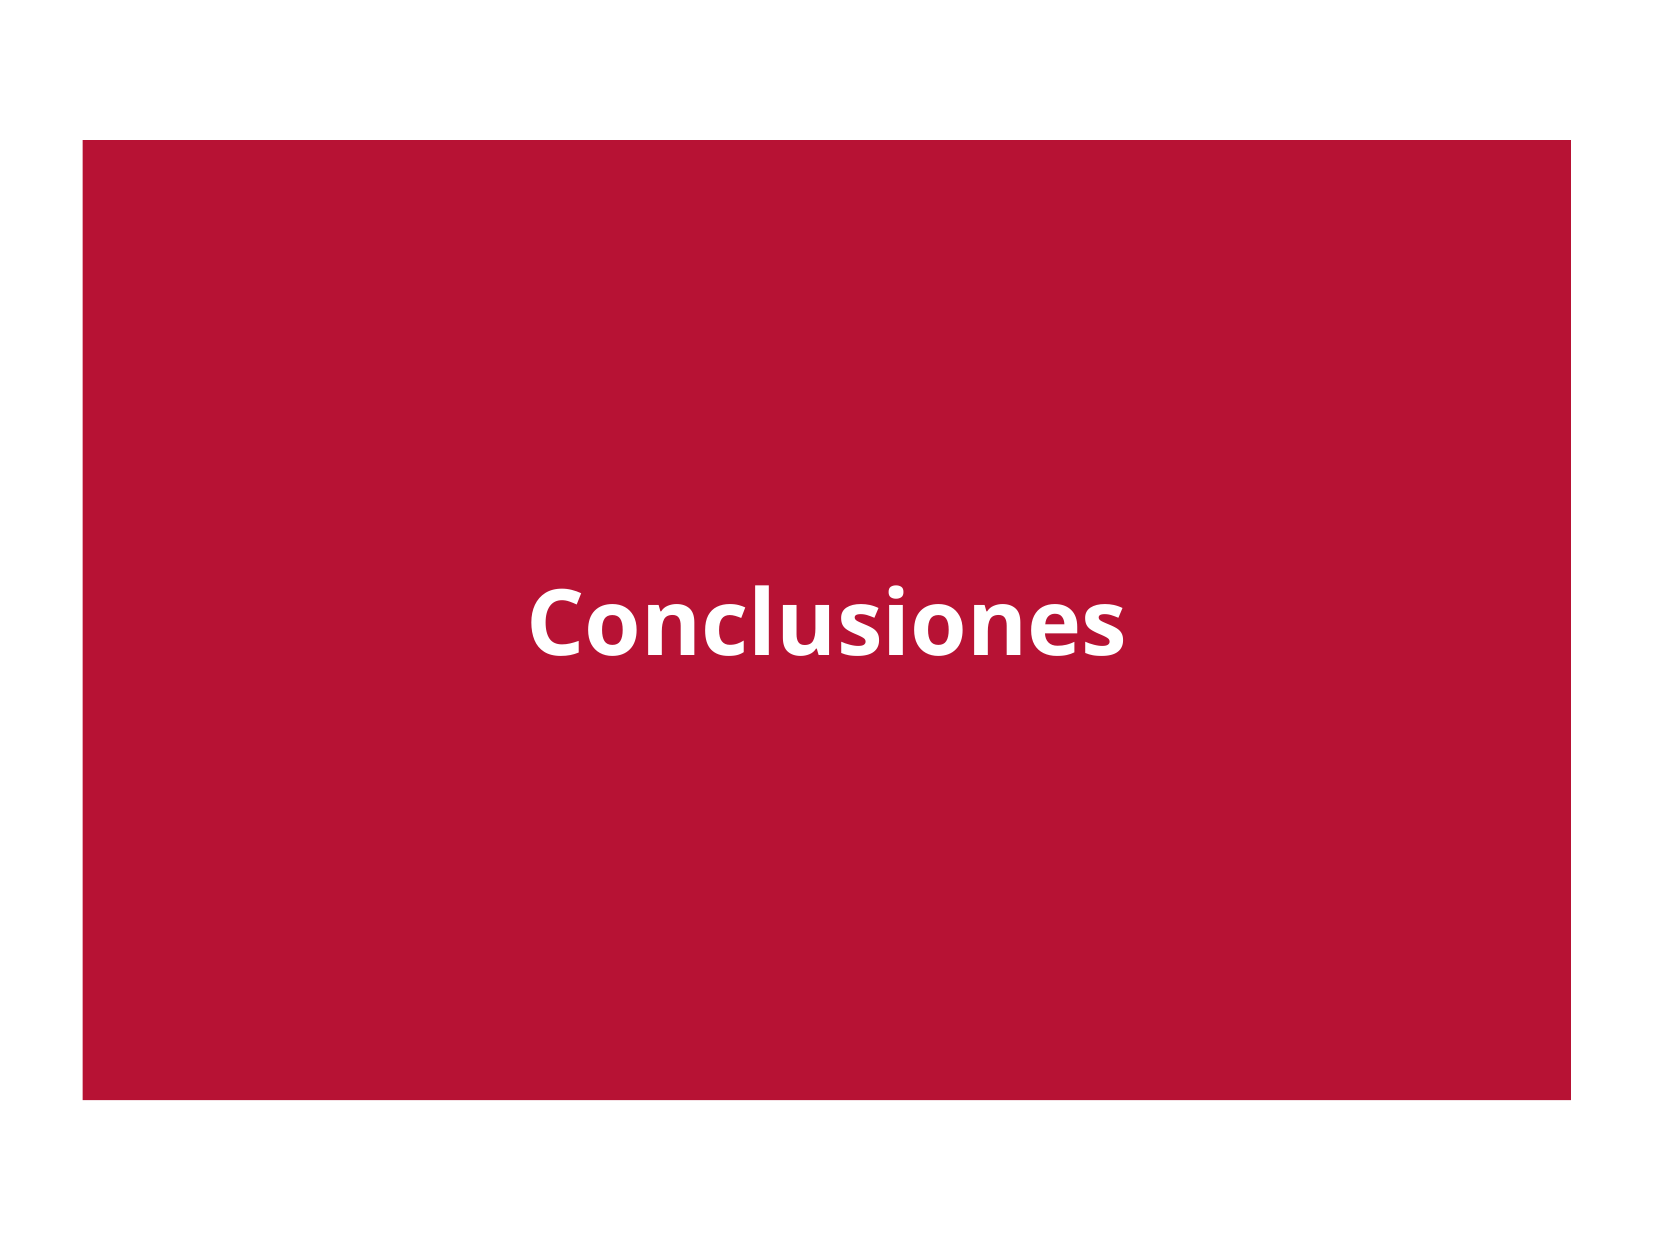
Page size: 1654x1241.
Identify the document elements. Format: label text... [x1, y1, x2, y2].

subtitle Conclusiones [82, 140, 1571, 1101]
